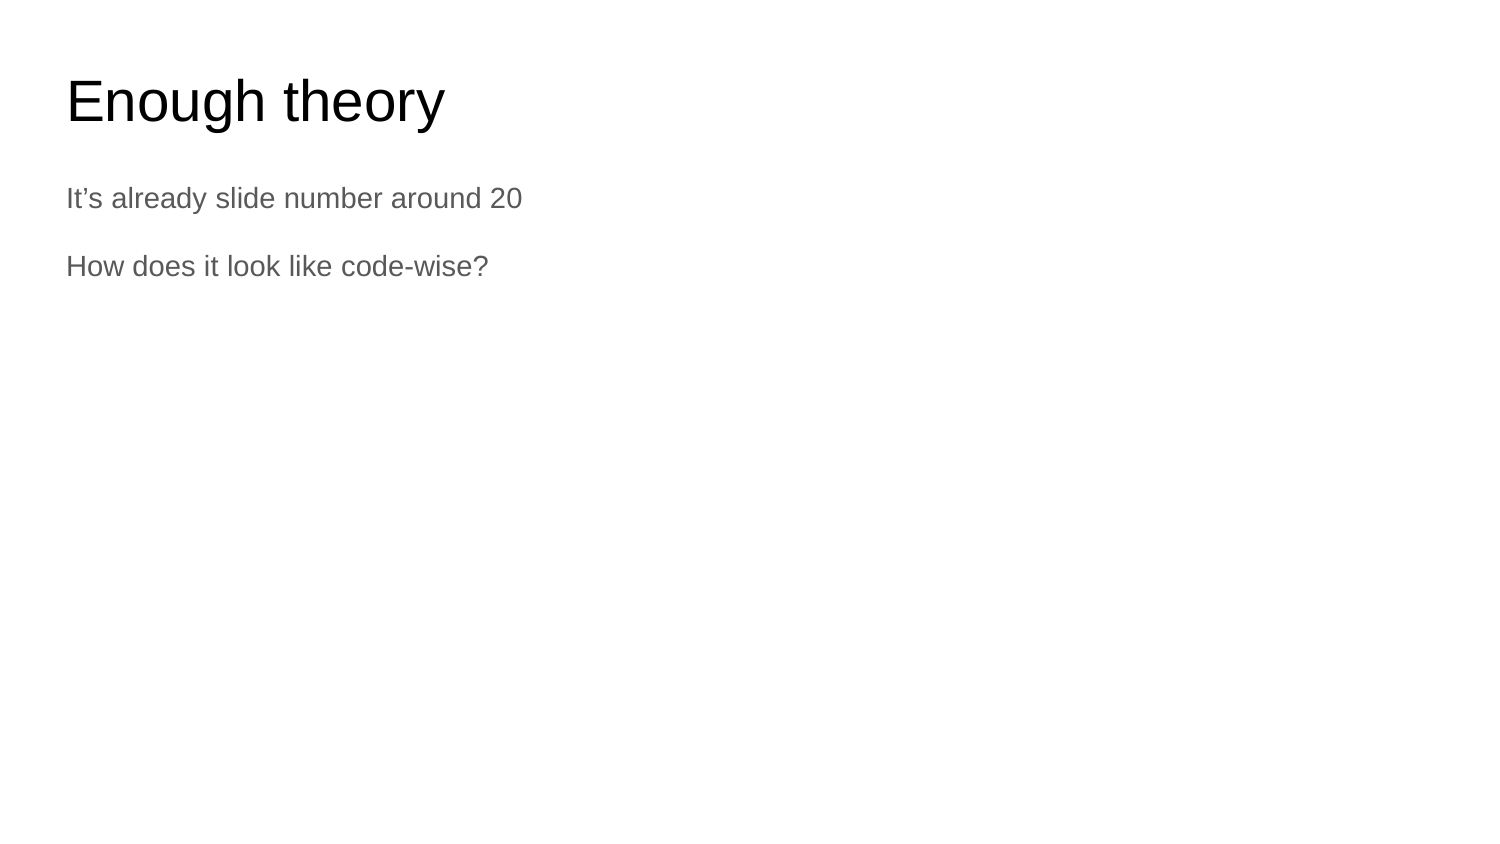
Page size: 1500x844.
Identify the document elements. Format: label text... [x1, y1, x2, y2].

list It’s already slide number around 20 How does it look like code-wise? [51, 164, 1449, 758]
title Enough theory [51, 48, 1449, 142]
